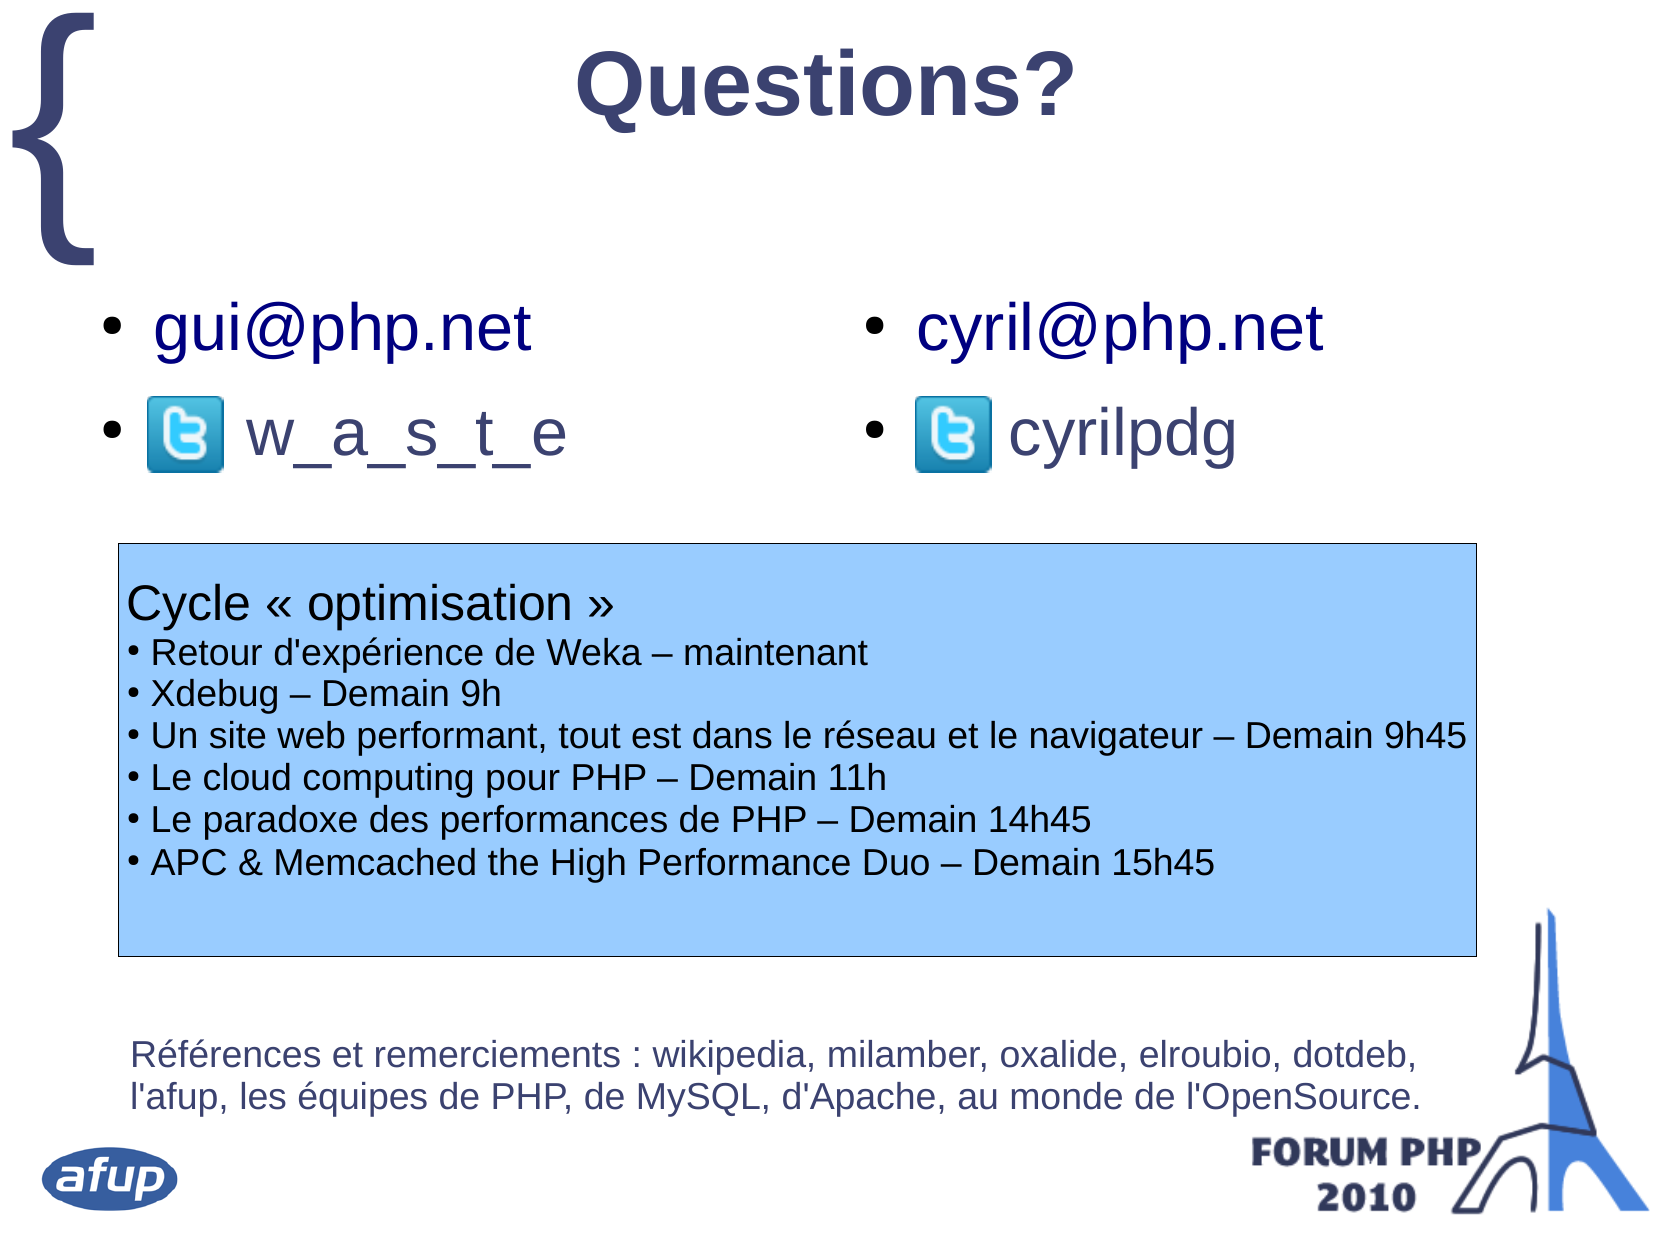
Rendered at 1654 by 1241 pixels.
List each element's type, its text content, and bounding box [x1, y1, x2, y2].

list gui@php.net w_a_s_t_e [82, 290, 809, 591]
picture [915, 396, 992, 473]
list Références et remerciements : wikipedia, milamber, oxalide, elroubio, dotdeb, l'afup, les équipes de PHP, de MySQL, d'Apache, au monde de l'OpenSource. [130, 1033, 1477, 1123]
title Questions? [82, 31, 1571, 239]
picture [41, 1146, 178, 1211]
picture [1240, 872, 1650, 1241]
picture [147, 396, 224, 473]
text_box Cycle « optimisation » Retour d'expérience de Weka – maintenant Xdebug – Demain 9h Un site web performant, tout est dans le réseau et le navigateur – Demain 9h45 Le cloud computing pour PHP – Demain 11h Le paradoxe des performances de PHP – Demain 14h45 APC & Memcached the High Performance Duo – Demain 15h45 [118, 543, 1477, 957]
list cyril@php.net cyrilpdg [845, 290, 1572, 739]
